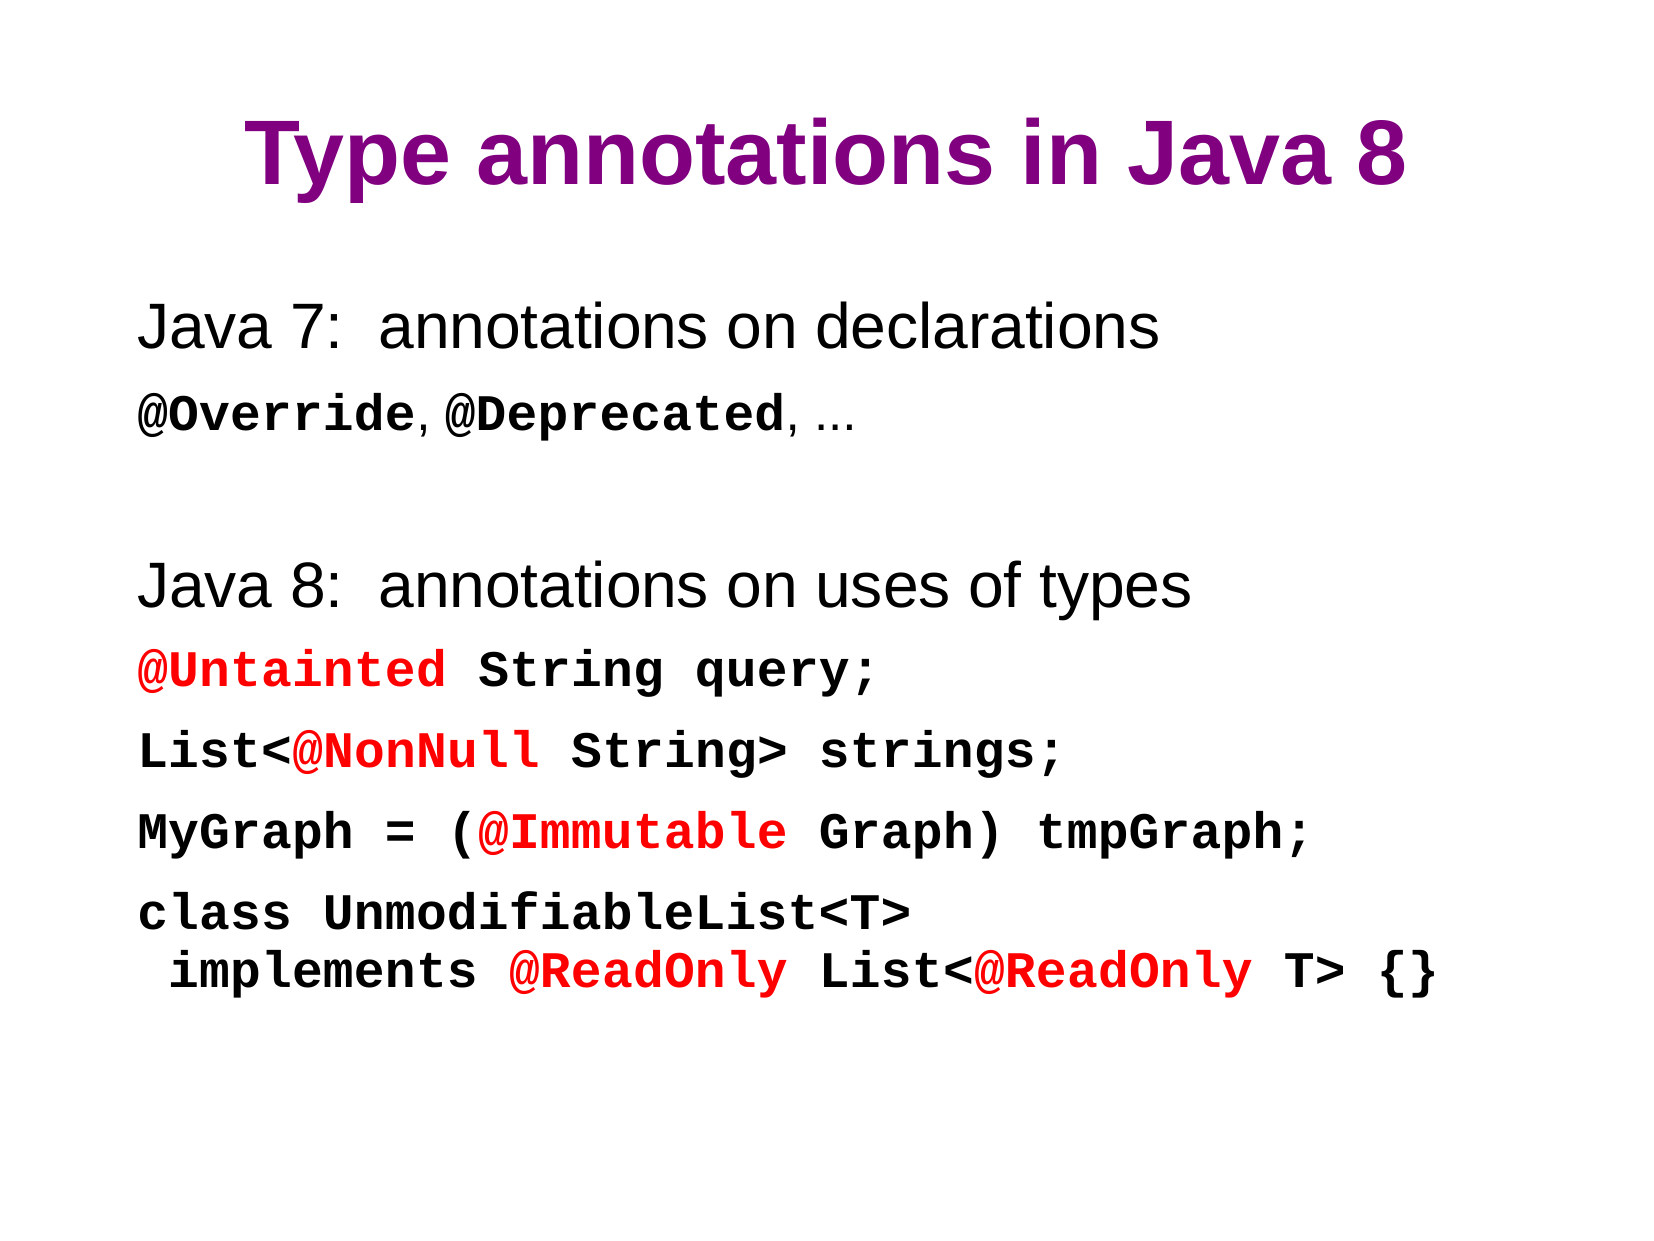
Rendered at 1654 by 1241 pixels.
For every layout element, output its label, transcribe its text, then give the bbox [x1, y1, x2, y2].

title Type annotations in Java 8 [82, 49, 1571, 257]
list Java 7: annotations on declarations @Override, @Deprecated, ... Java 8: annotations on uses of types @Untainted String query; List<@NonNull String> strings; MyGraph = (@Immutable Graph) tmpGraph; class UnmodifiableList<T> implements @ReadOnly List<@ReadOnly T> {} [82, 290, 1571, 1010]
